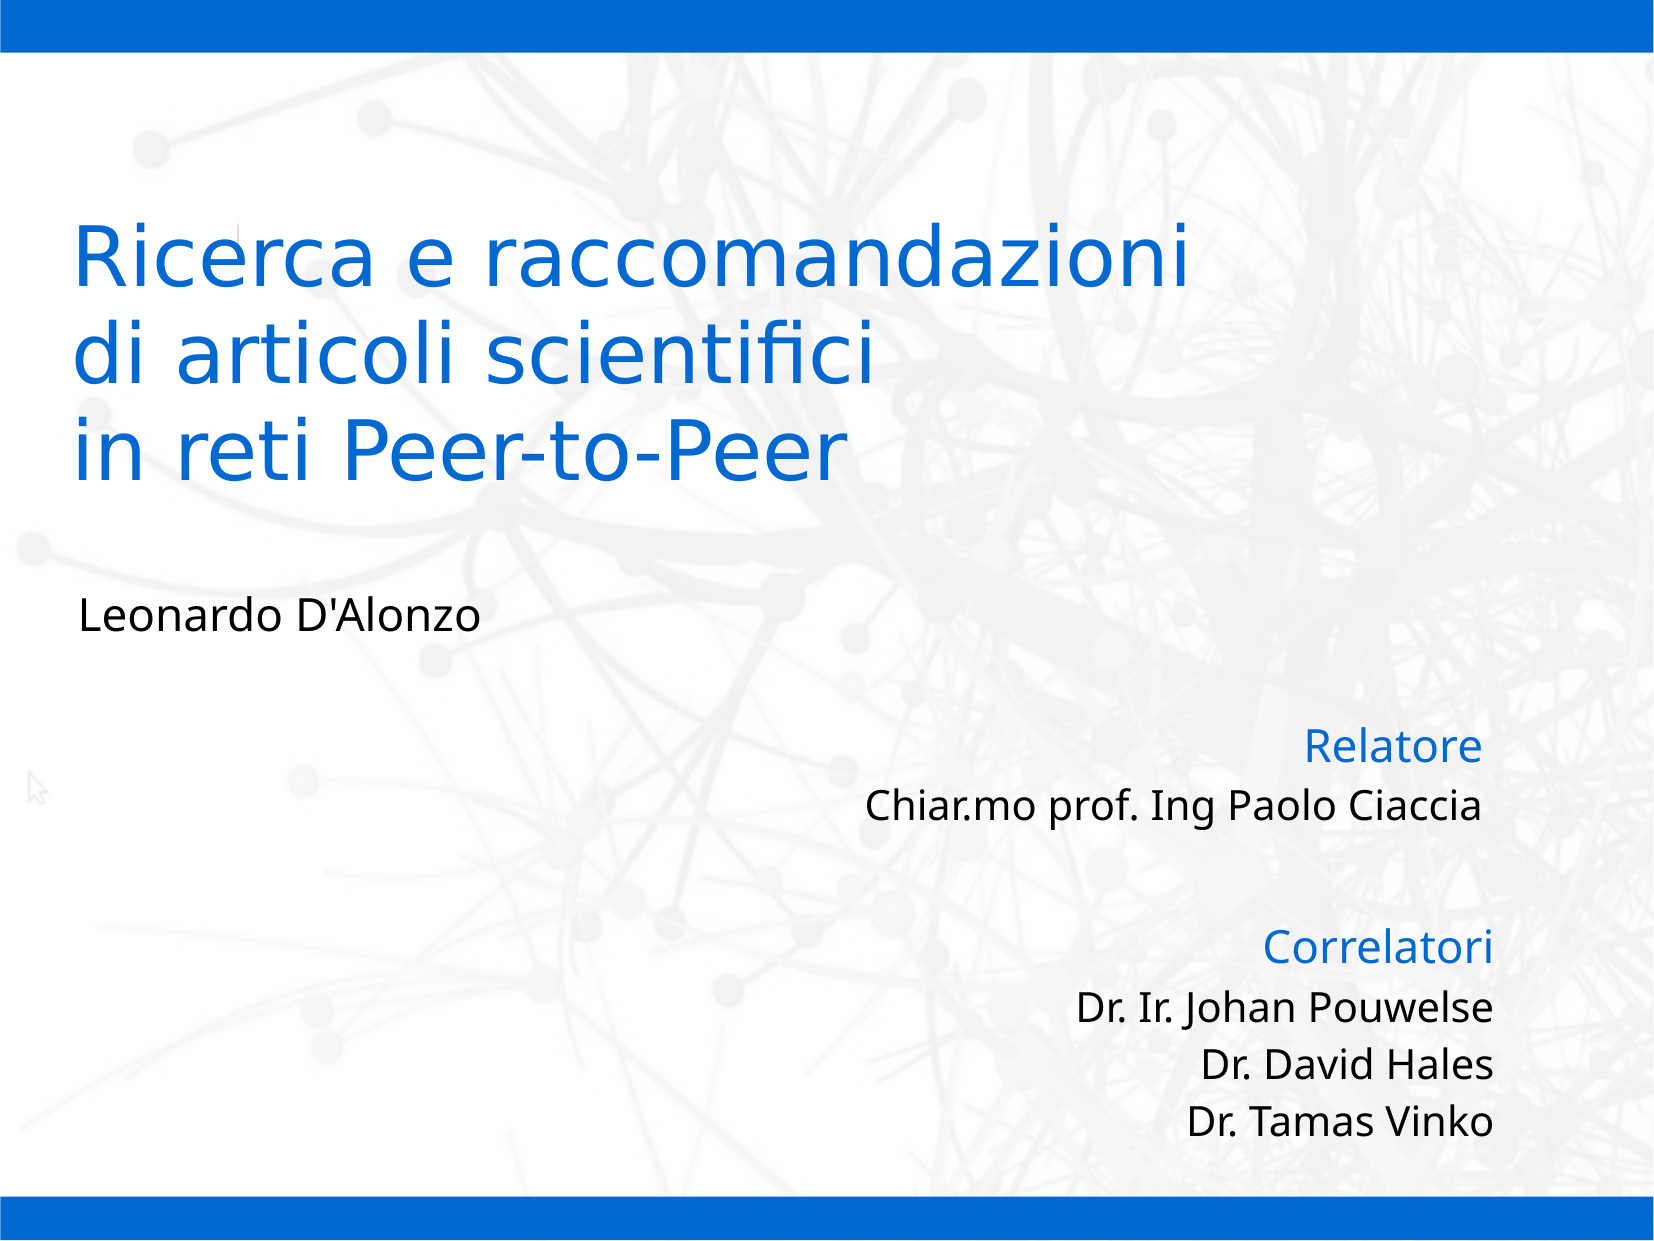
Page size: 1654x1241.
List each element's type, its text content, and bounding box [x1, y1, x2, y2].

text_box Relatore Chiar.mo prof. Ing Paolo Ciaccia [849, 705, 1598, 843]
title Ricerca e raccomandazioni di articoli scientifici in reti Peer-to-Peer [71, 209, 1321, 501]
text_box [0, 1196, 1654, 1241]
picture [0, 53, 1654, 1196]
text_box Leonardo D'Alonzo [62, 575, 559, 655]
text_box Correlatori Dr. Ir. Johan Pouwelse Dr. David Hales Dr. Tamas Vinko [1060, 907, 1598, 1162]
text_box [0, 0, 1654, 53]
